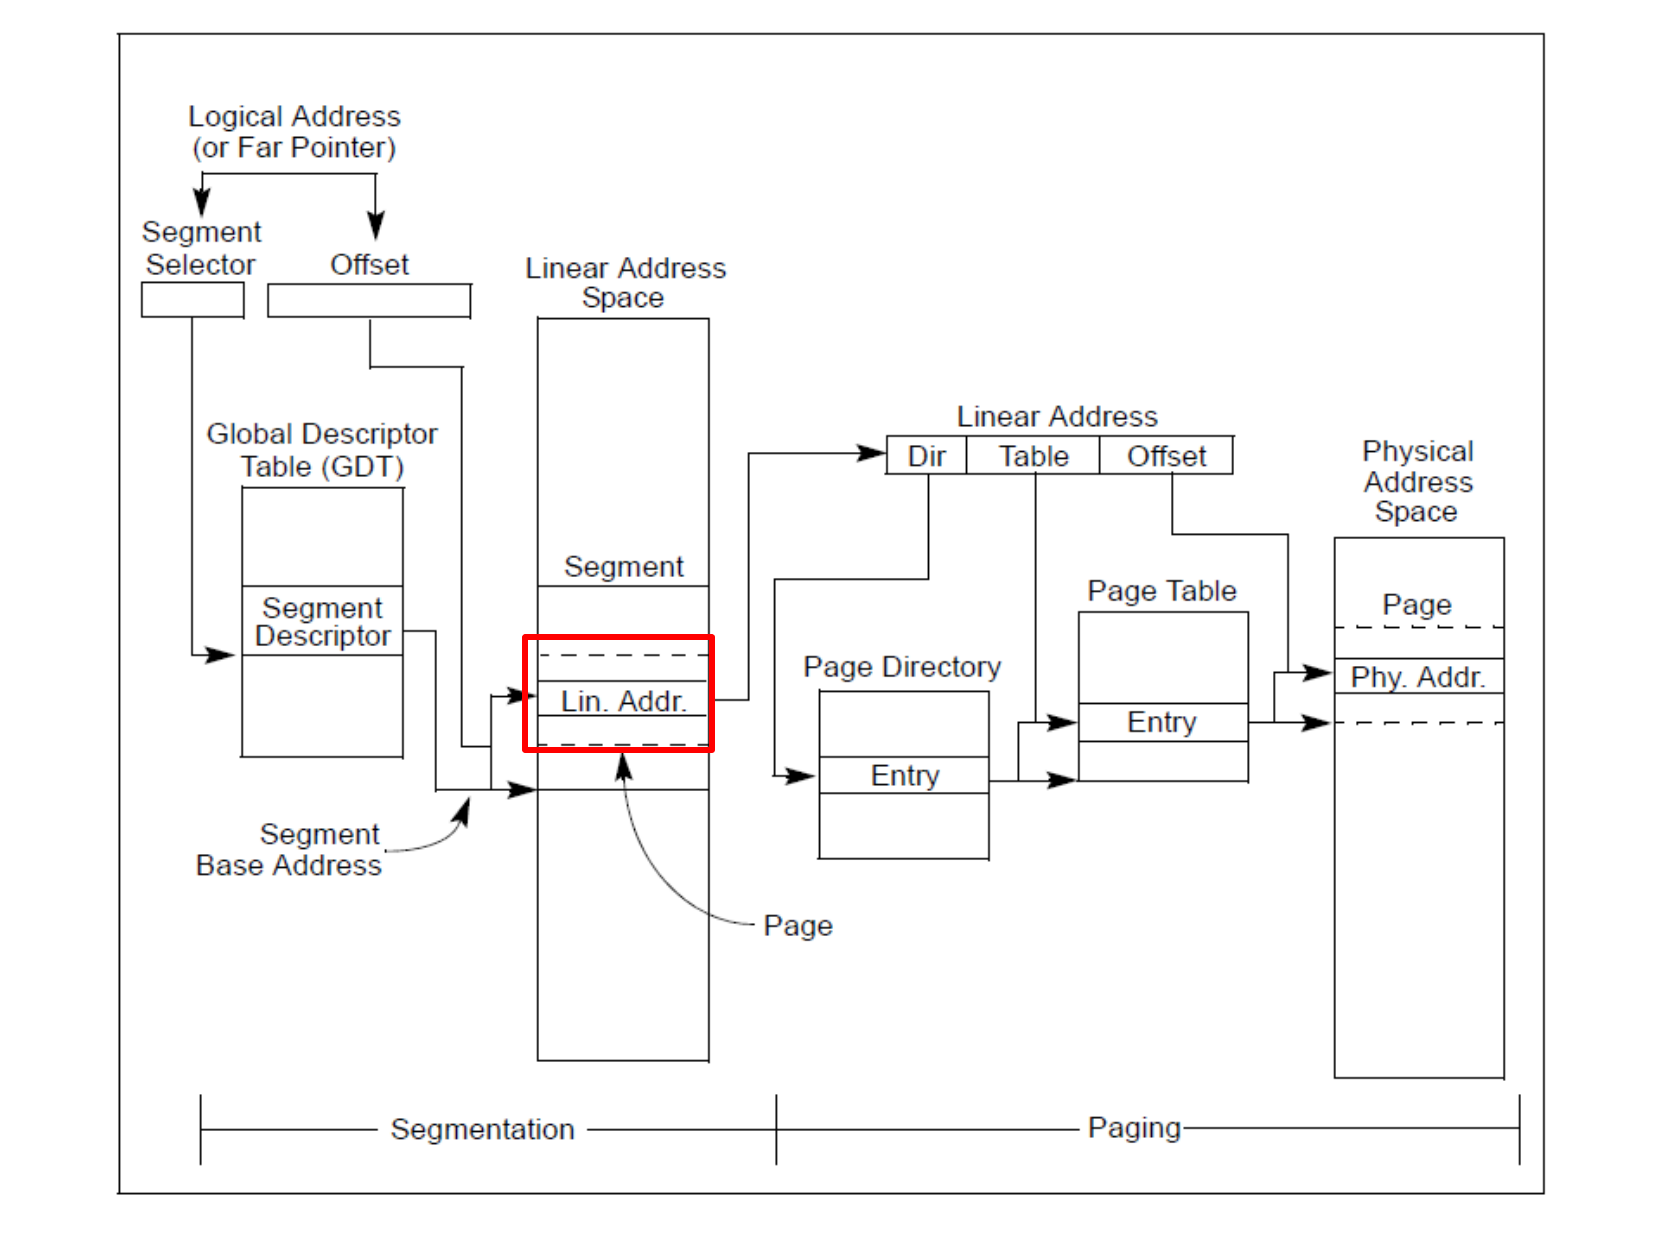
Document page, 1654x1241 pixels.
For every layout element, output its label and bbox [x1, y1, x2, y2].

picture [112, 23, 1559, 1201]
